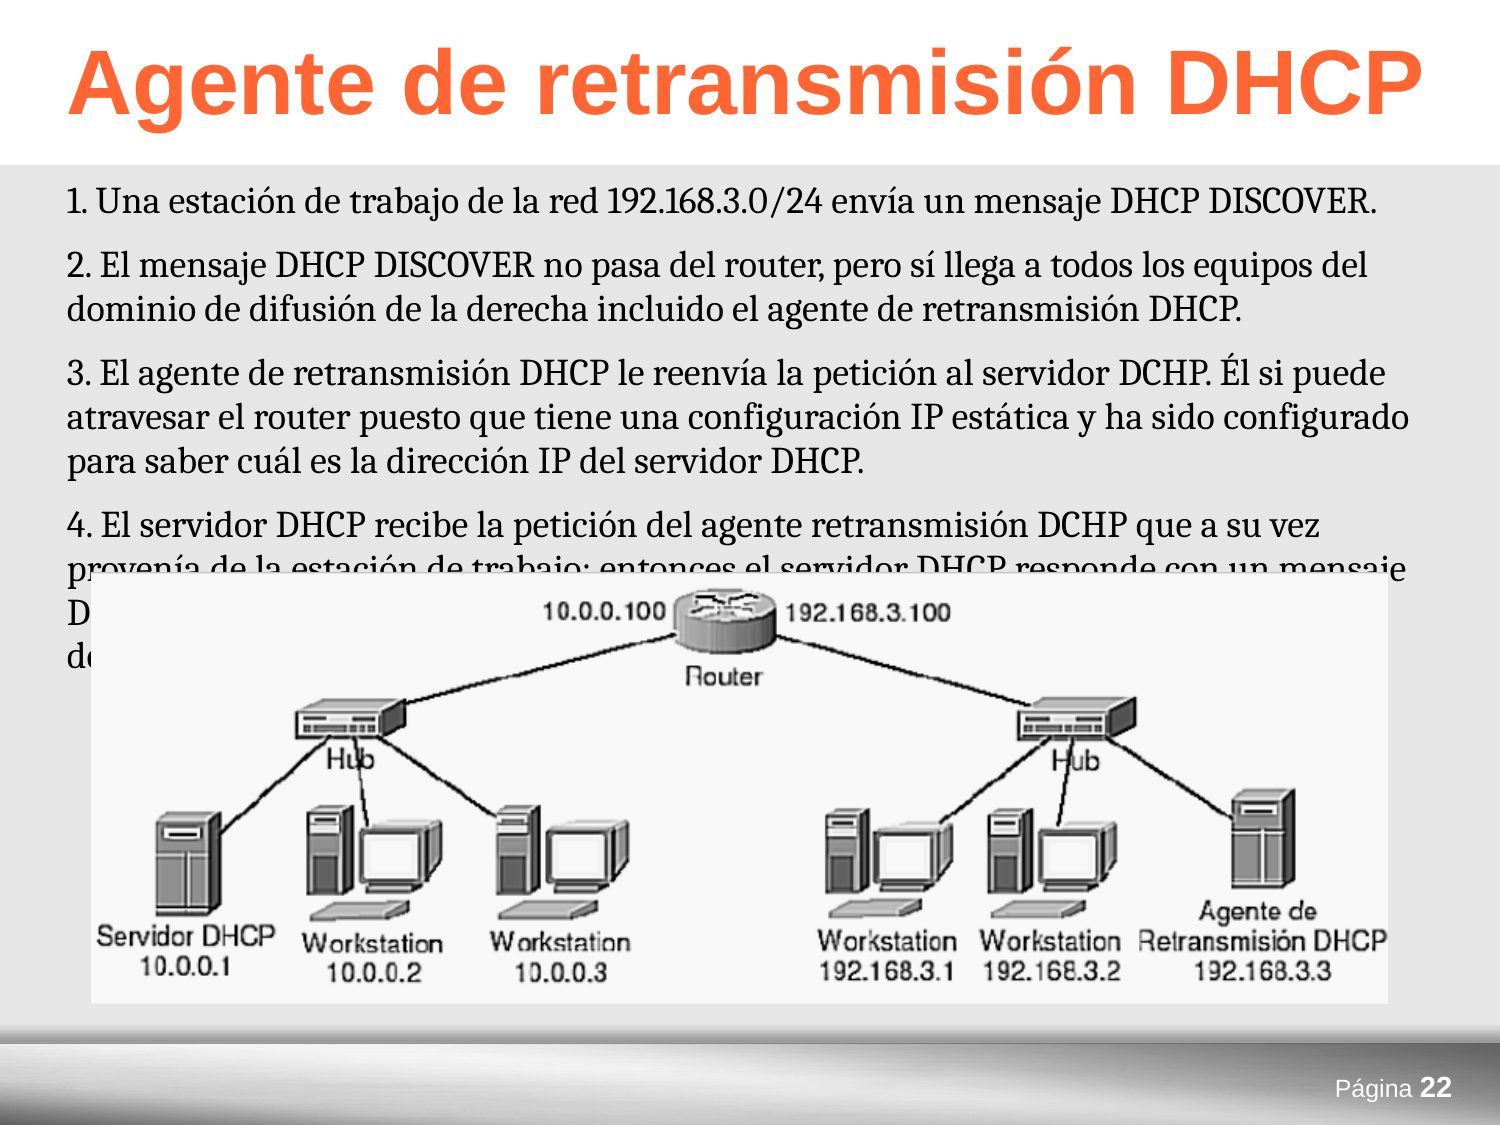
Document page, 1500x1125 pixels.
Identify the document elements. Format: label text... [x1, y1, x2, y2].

picture [0, 1044, 1500, 1125]
list 1. Una estación de trabajo de la red 192.168.3.0/24 envía un mensaje DHCP DISCOVER. 2. El mensaje DHCP DISCOVER no pasa del router, pero sí llega a todos los equipos del dominio de difusión de la derecha incluido el agente de retransmisión DHCP. 3. El agente de retransmisión DHCP le reenvía la petición al servidor DCHP. Él si puede atravesar el router puesto que tiene una configuración IP estática y ha sido configurado para saber cuál es la dirección IP del servidor DHCP. 4. El servidor DHCP recibe la petición del agente retransmisión DCHP que a su vez provenía de la estación de trabajo; entonces el servidor DHCP responde con un mensaje DHCP OFFER que envía de vuelta al agente de retransmisión DHCP que a su vez devuelve a la estación de trabajo. [66, 178, 1418, 680]
picture [91, 572, 1388, 1004]
title Agente de retransmisión DHCP [66, 31, 1447, 199]
